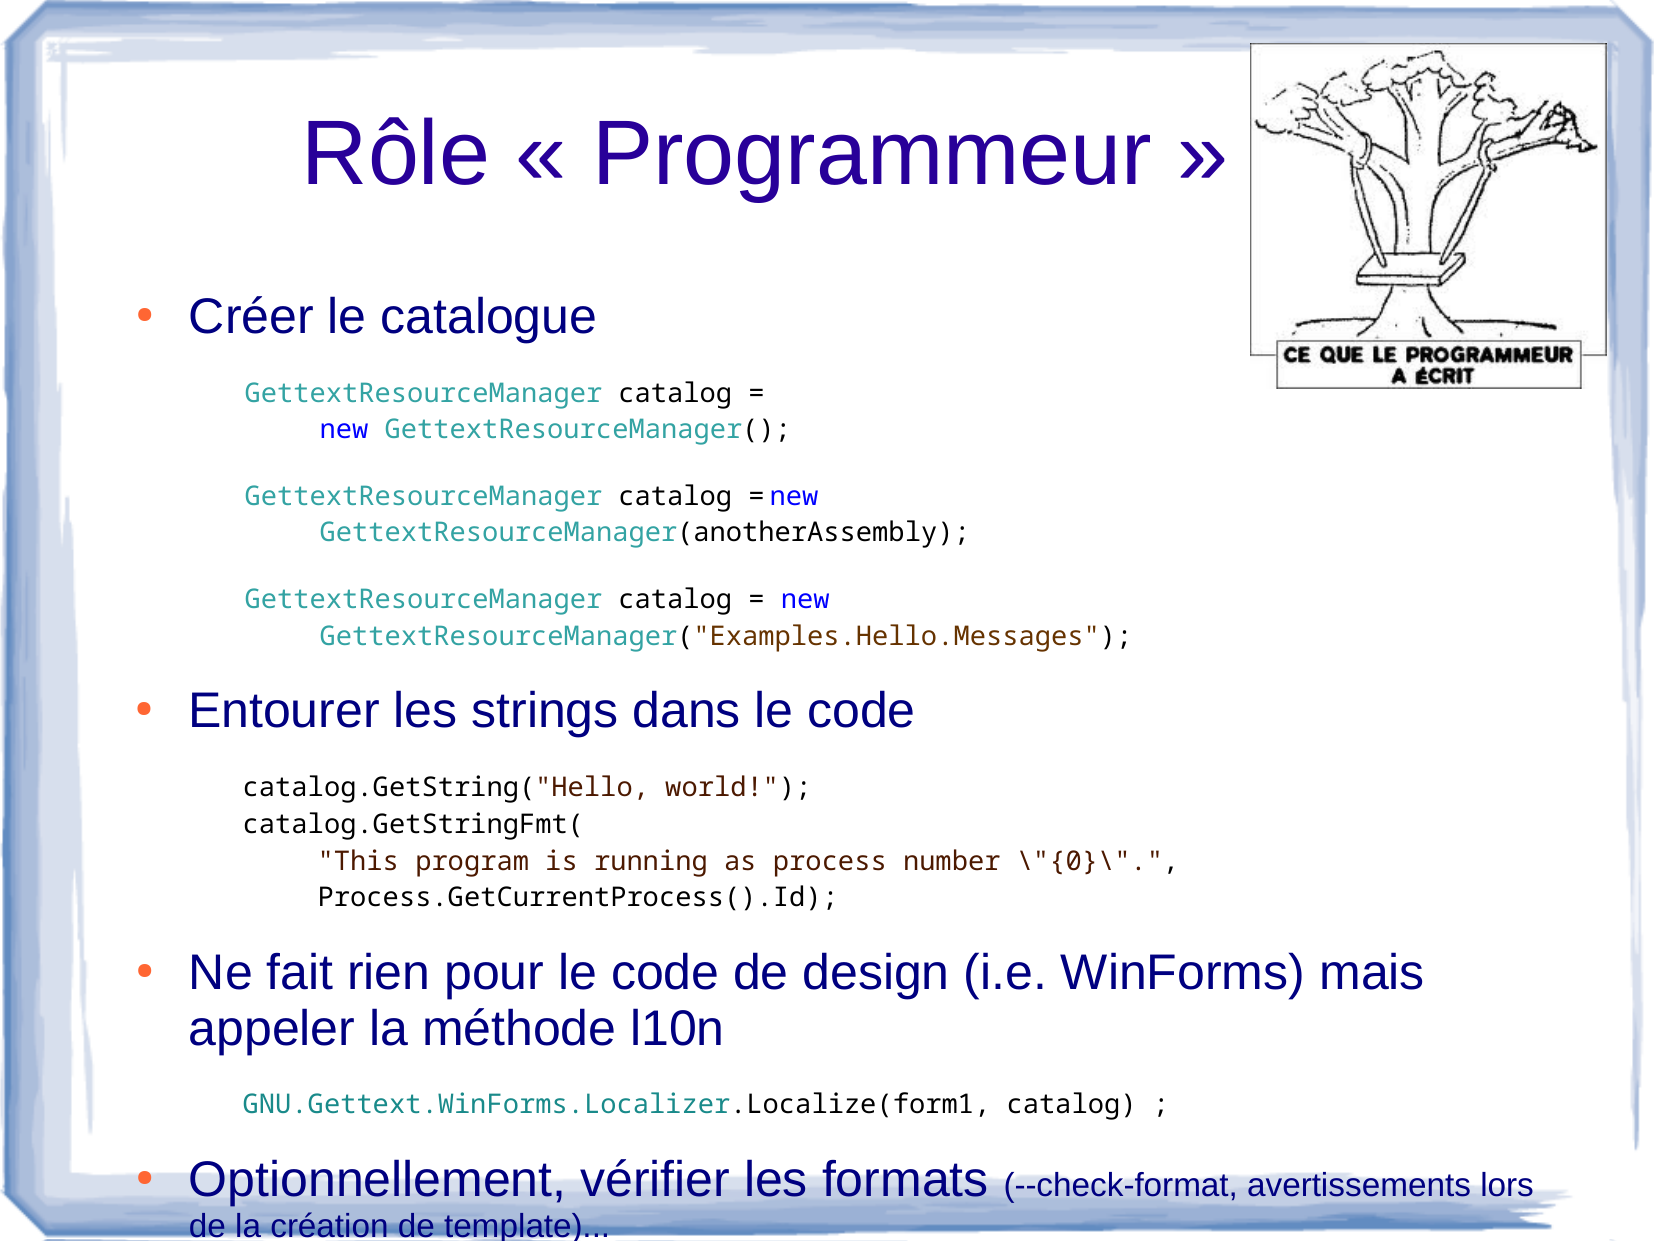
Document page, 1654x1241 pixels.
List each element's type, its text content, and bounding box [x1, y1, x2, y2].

picture [0, 0, 1654, 1241]
title Rôle « Programmeur » [82, 56, 1571, 250]
list Créer le catalogue GettextResourceManager catalog = new GettextResourceManager(); GettextResourceManager catalog = new GettextResourceManager(anotherAssembly); GettextResourceManager catalog = new GettextResourceManager("Examples.Hello.Messages"); Entourer les strings dans le code catalog.GetString("Hello, world!"); catalog.GetStringFmt( "This program is running as process number \"{0}\".", Process.GetCurrentProcess().Id); Ne fait rien pour le code de design (i.e. WinForms) mais appeler la méthode l10n GNU.Gettext.WinForms.Localizer.Localize(form1, catalog) ; Optionnellement, vérifier les formats (--check-format, avertissements lors de la création de template)... [118, 288, 1571, 1232]
picture [504, 1232, 577, 1241]
